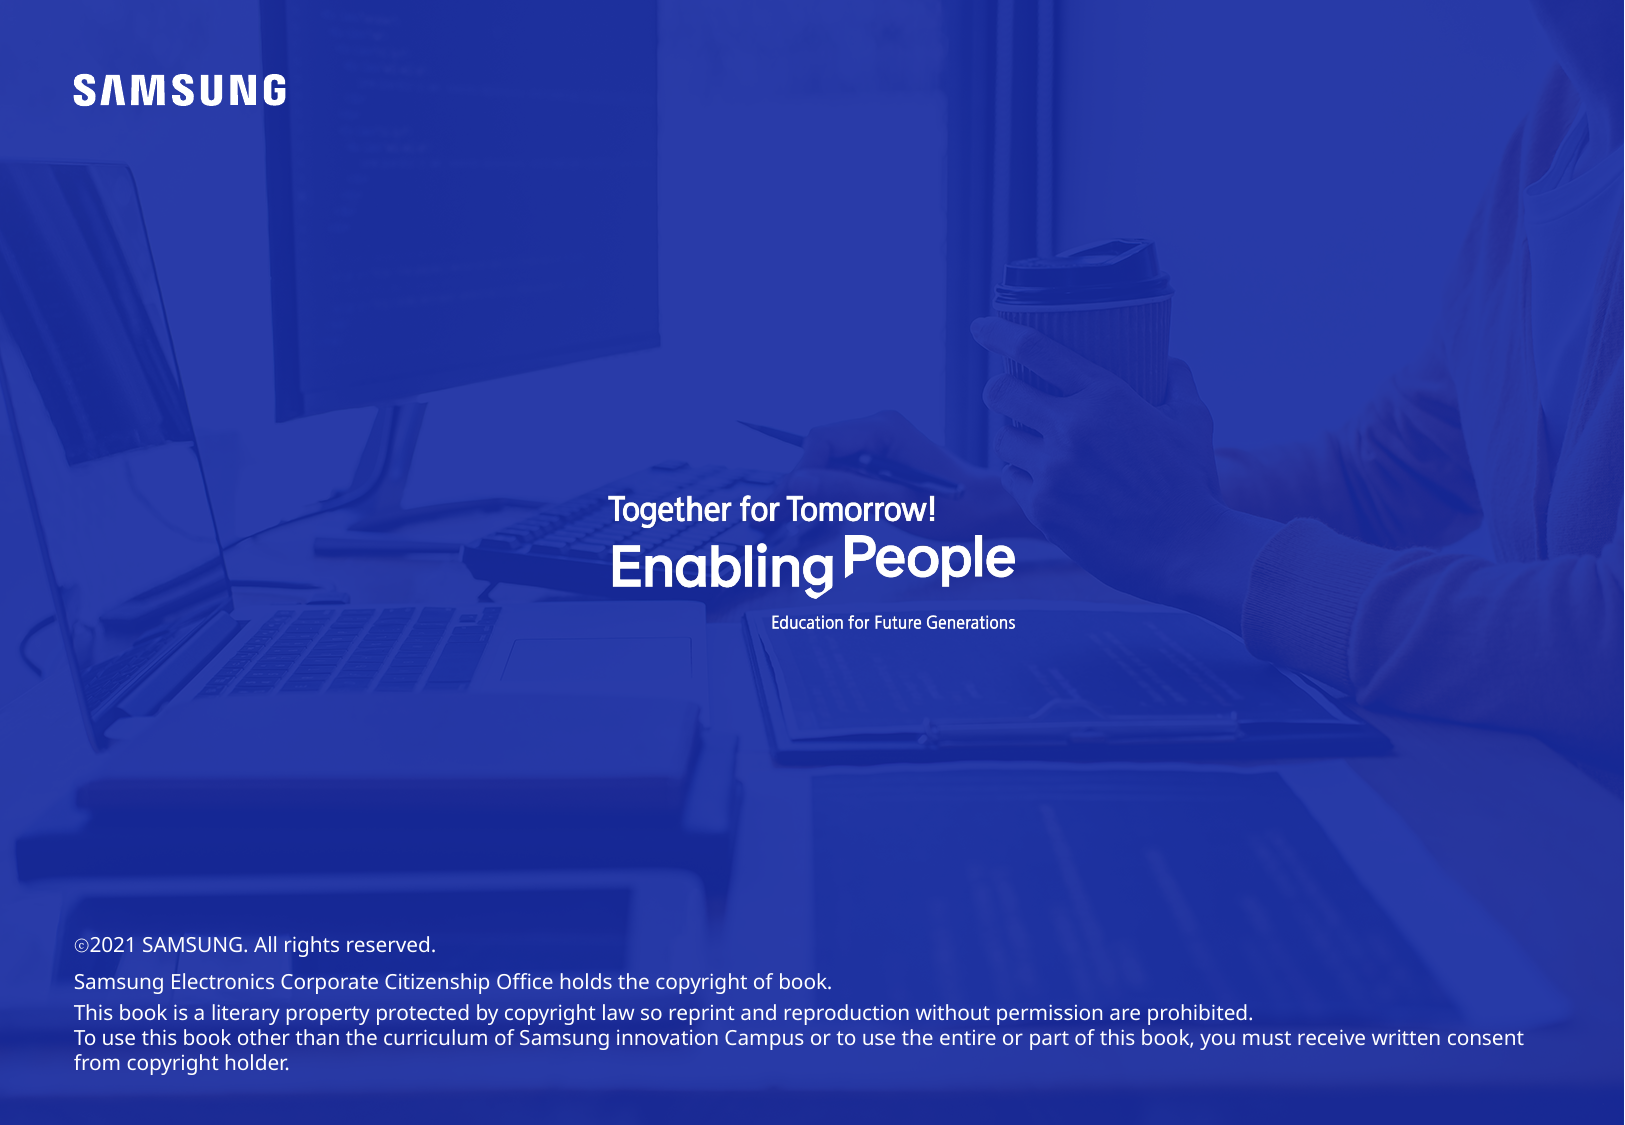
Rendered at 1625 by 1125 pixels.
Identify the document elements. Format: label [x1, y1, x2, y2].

picture [608, 495, 1015, 629]
